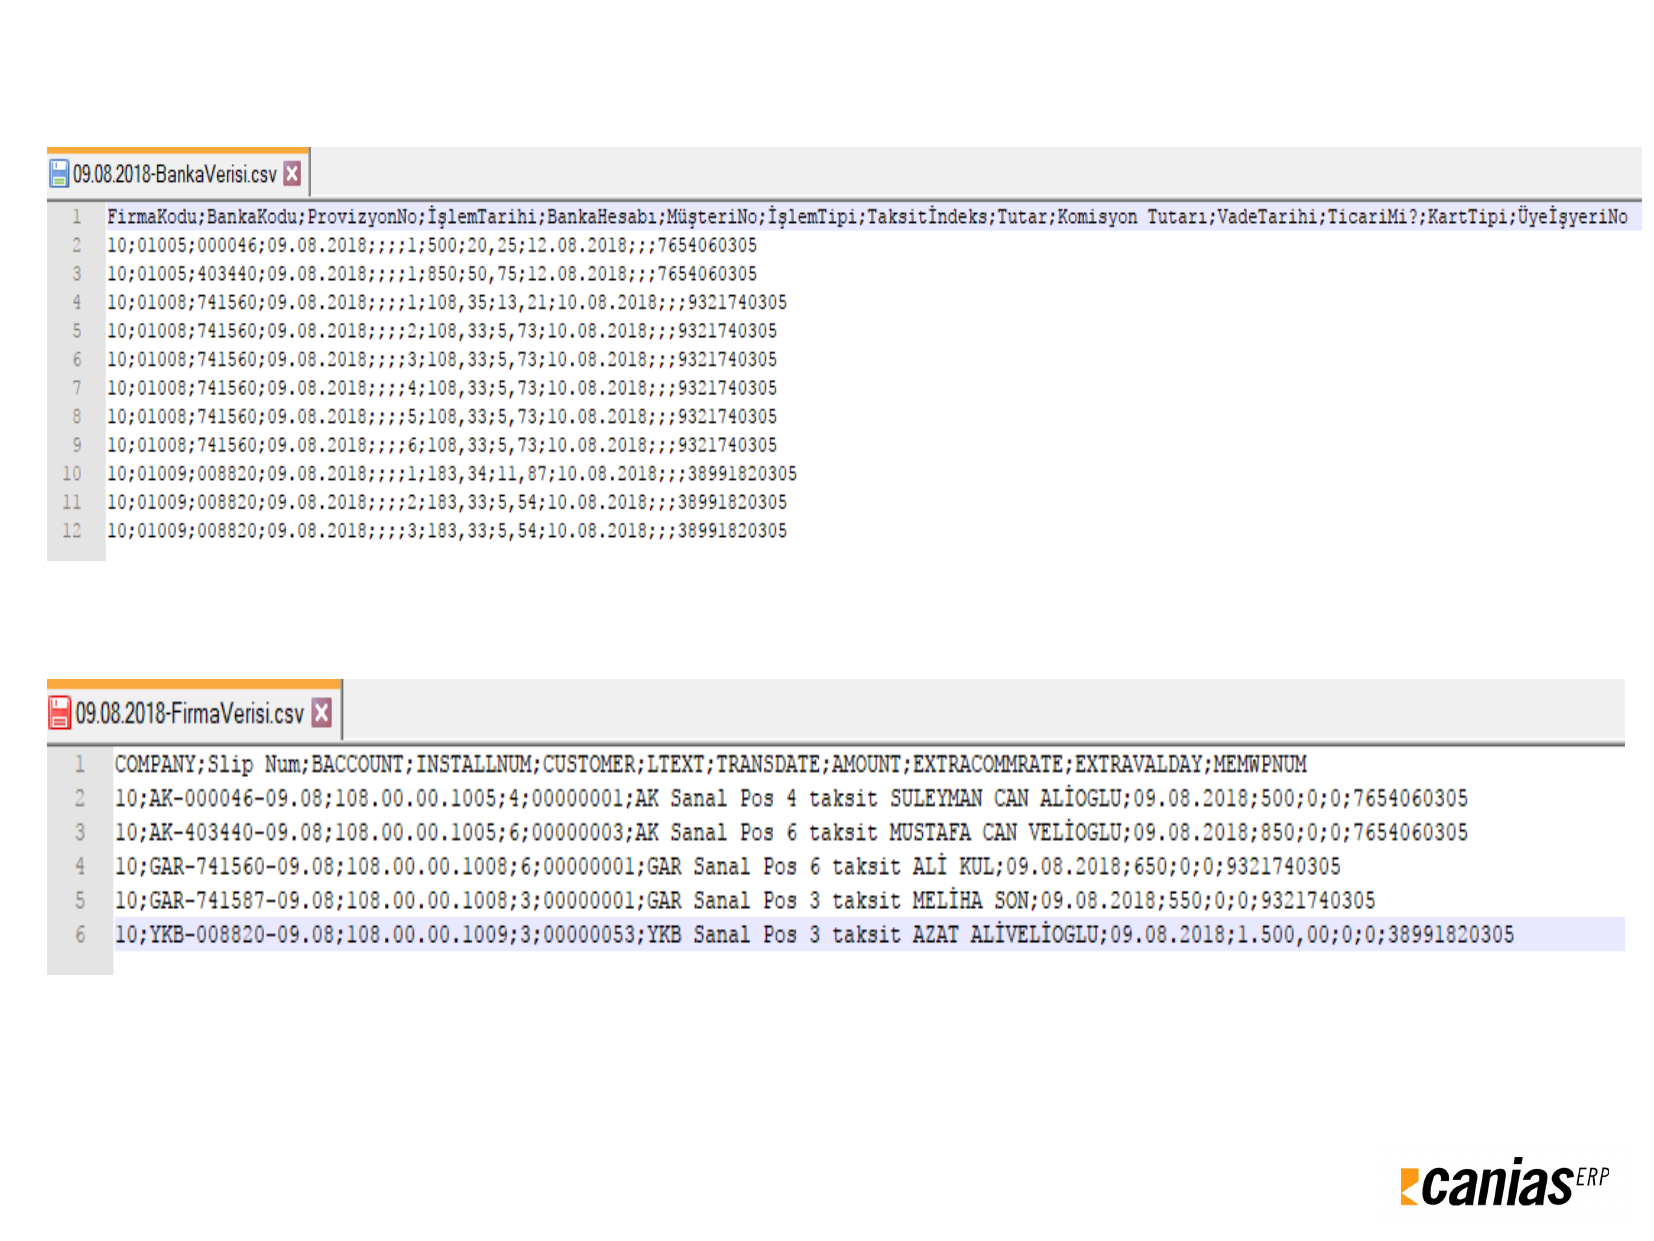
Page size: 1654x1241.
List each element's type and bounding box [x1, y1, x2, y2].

picture [1375, 1139, 1635, 1223]
picture [47, 679, 1625, 975]
picture [47, 147, 1642, 562]
